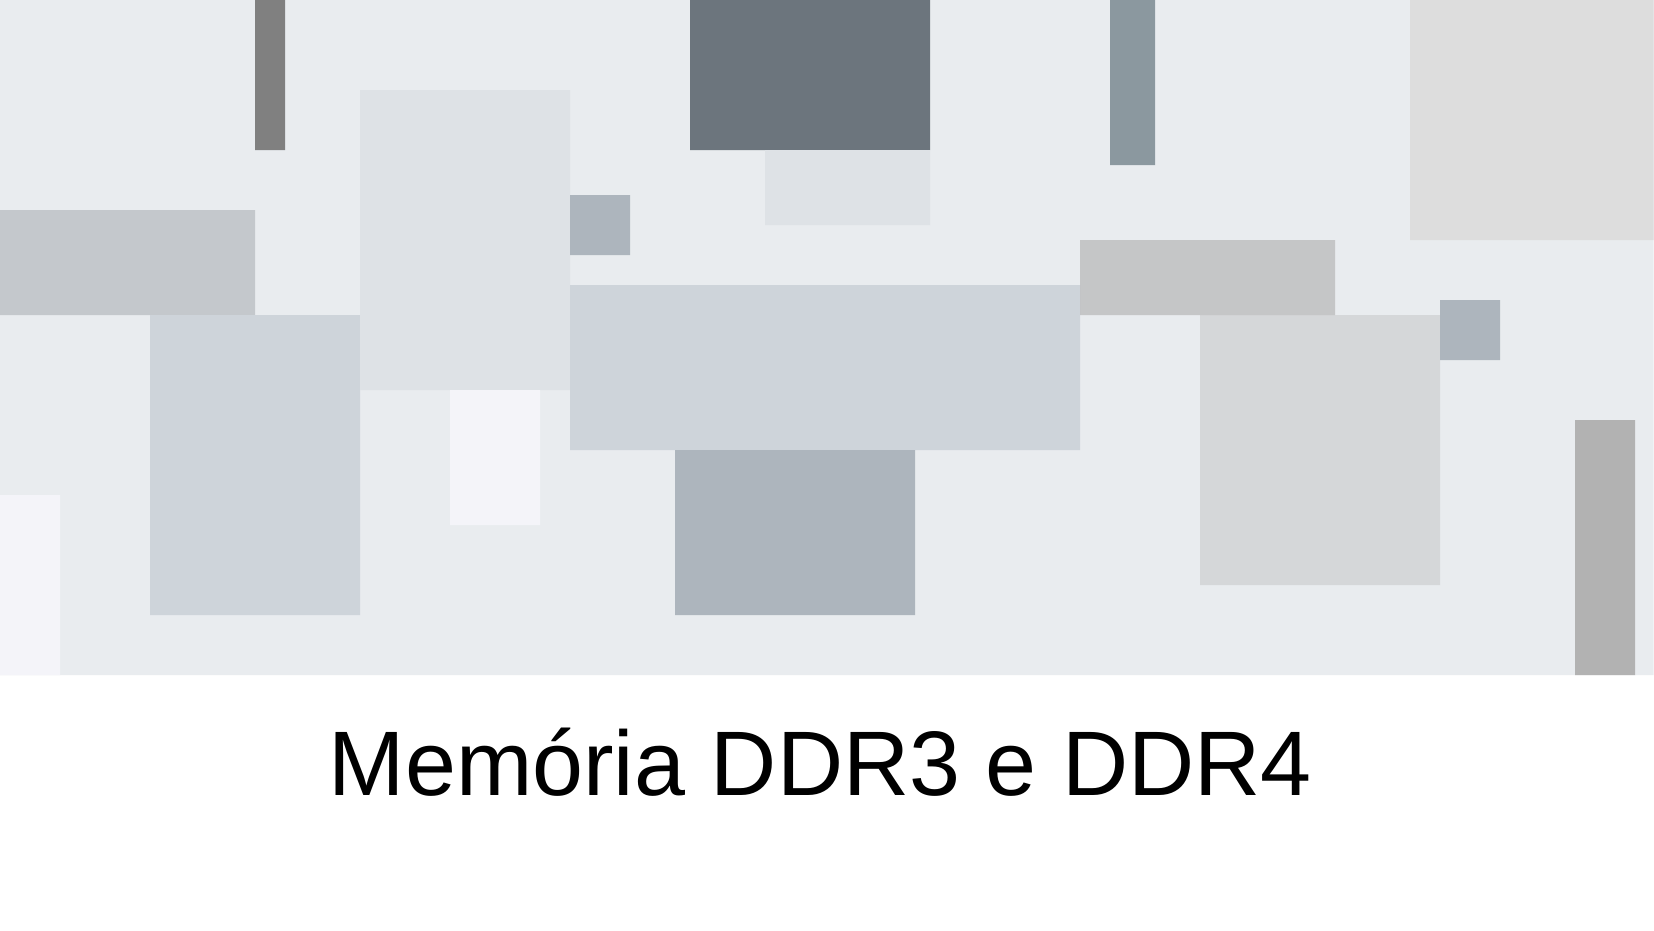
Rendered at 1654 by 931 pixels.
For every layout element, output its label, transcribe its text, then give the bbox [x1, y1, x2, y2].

title Memória DDR3 e DDR4 [76, 685, 1565, 841]
